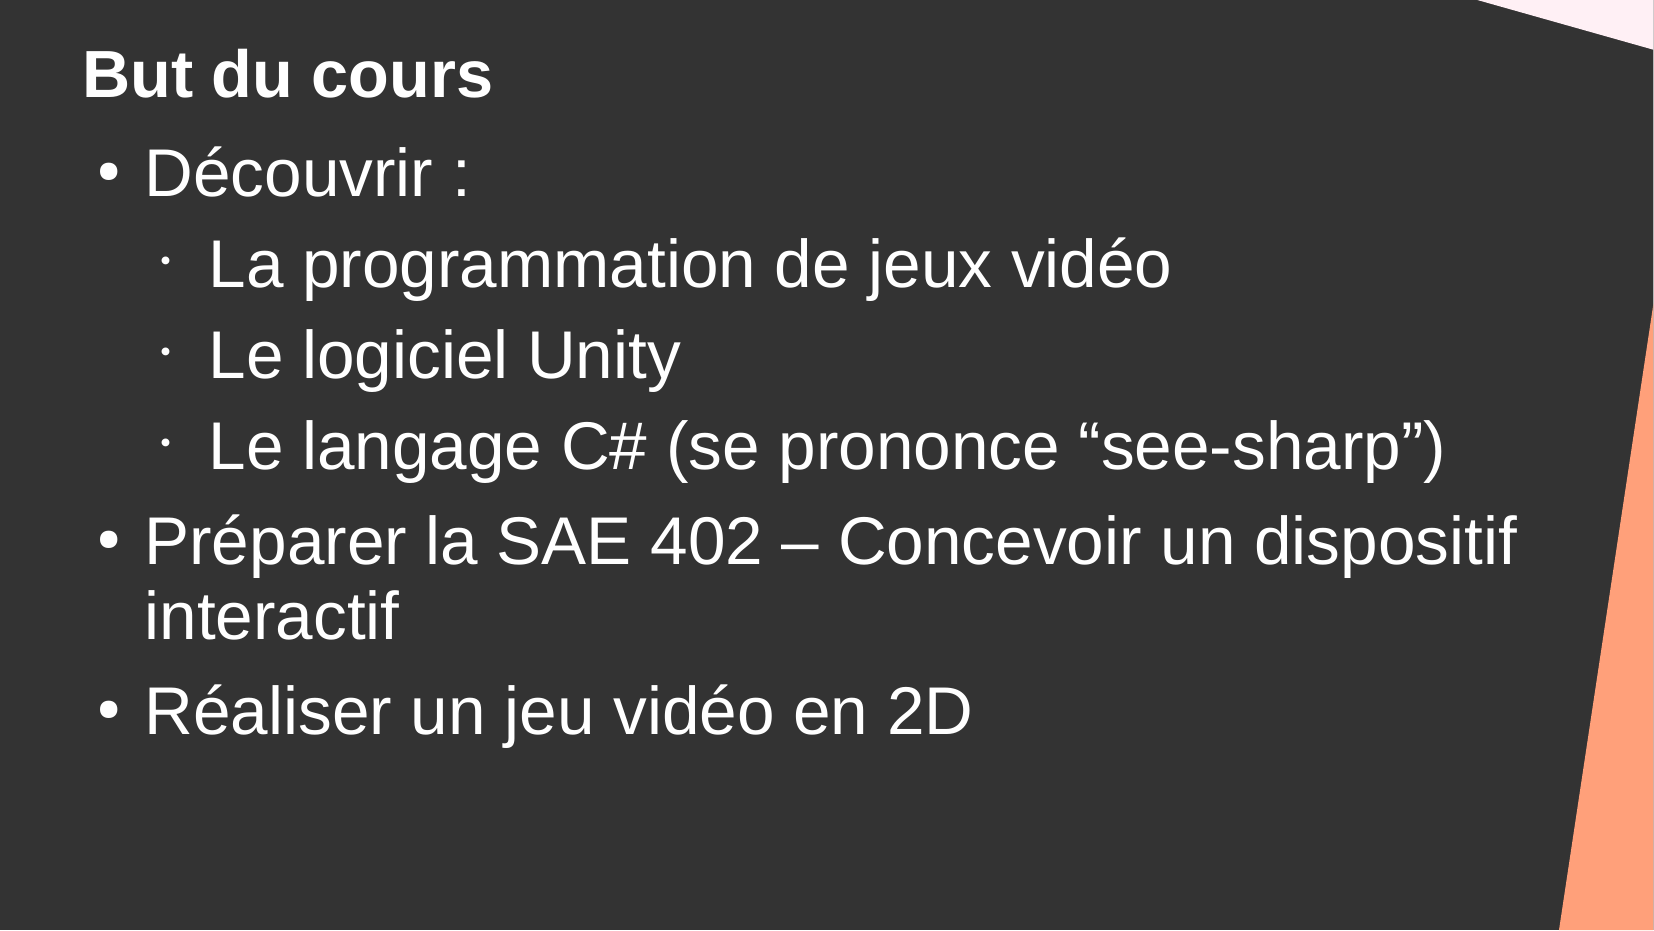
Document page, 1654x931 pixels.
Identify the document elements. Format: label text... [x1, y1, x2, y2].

text_box [1477, 0, 1654, 50]
title But du cours [82, 37, 1571, 122]
list Découvrir : La programmation de jeux vidéo Le logiciel Unity Le langage C# (se prononce “see-sharp”) Préparer la SAE 402 – Concevoir un dispositif interactif Réaliser un jeu vidéo en 2D [80, 135, 1560, 762]
text_box [1558, 299, 1654, 931]
